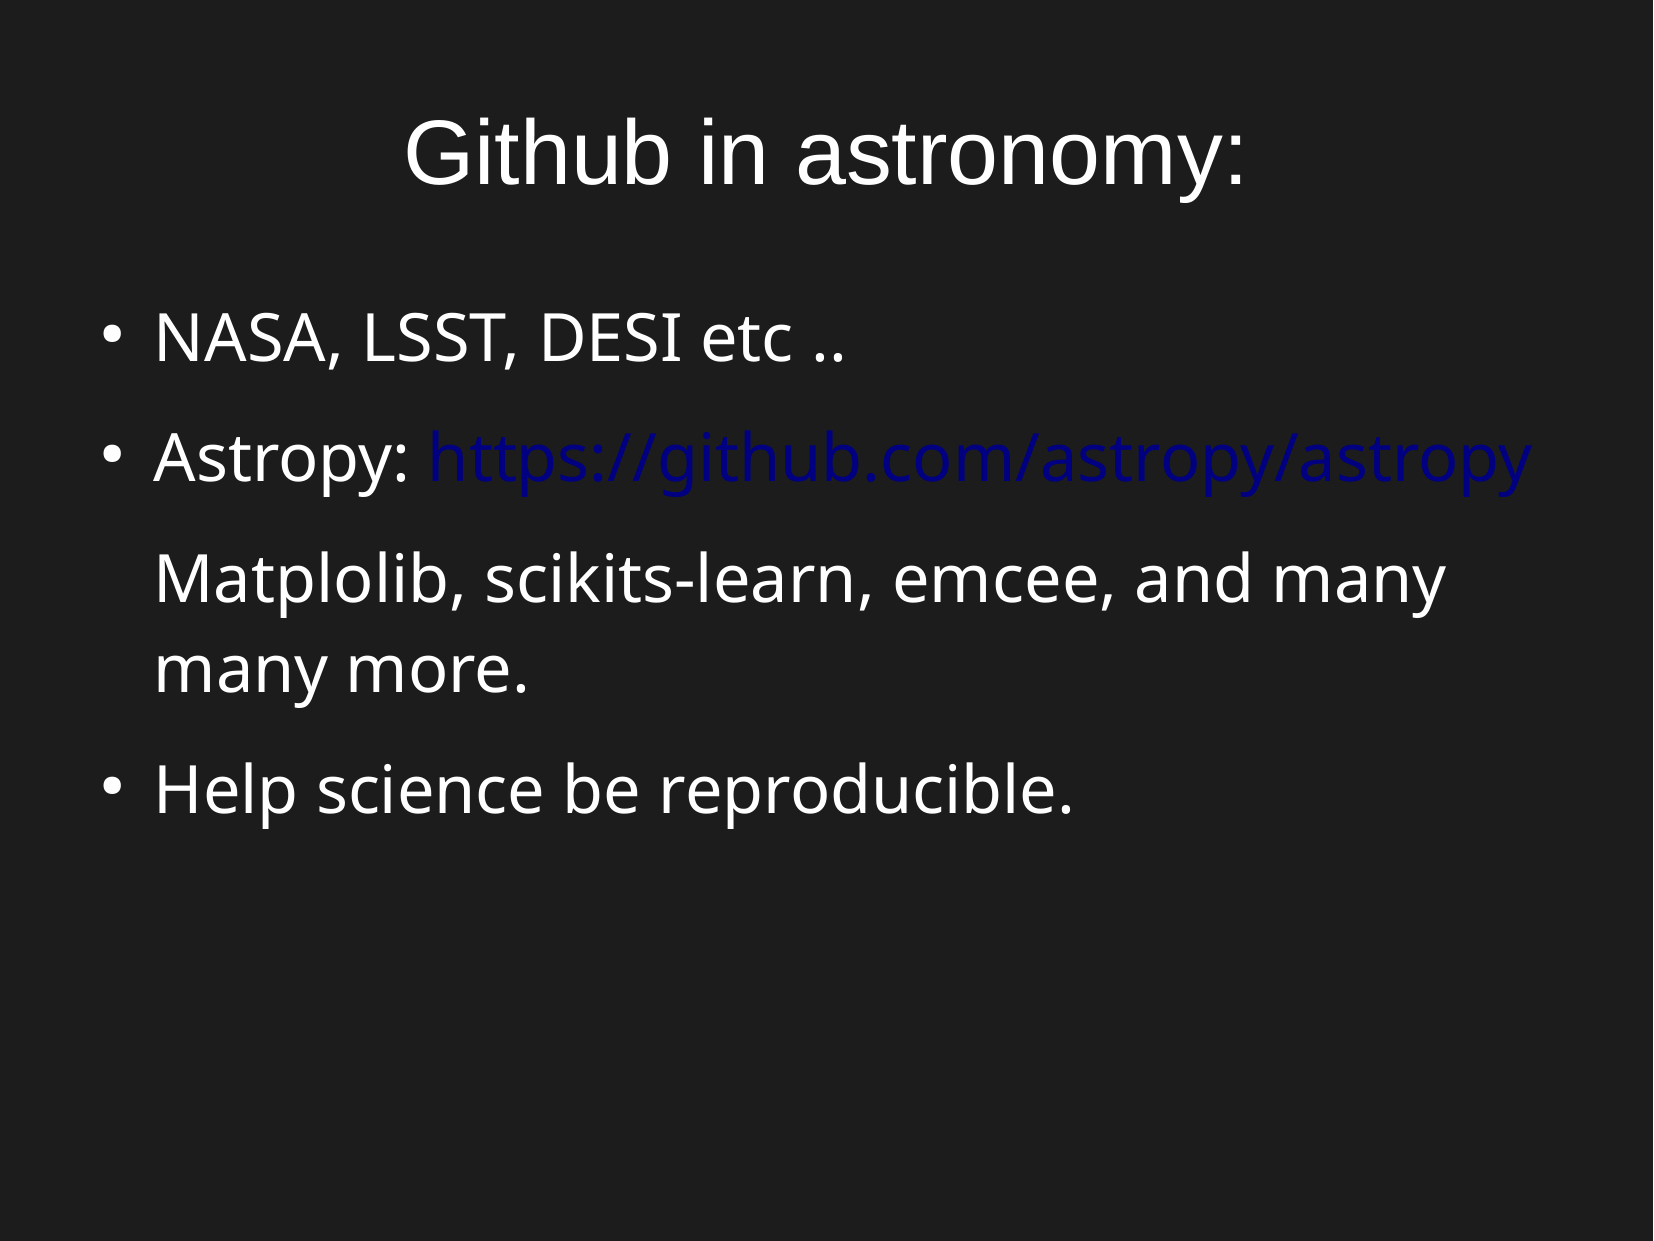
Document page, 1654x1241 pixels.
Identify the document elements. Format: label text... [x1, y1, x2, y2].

title Github in astronomy: [82, 49, 1571, 257]
list NASA, LSST, DESI etc .. Astropy: https://github.com/astropy/astropy Matplolib, scikits-learn, emcee, and many many more. Help science be reproducible. [82, 290, 1571, 1010]
